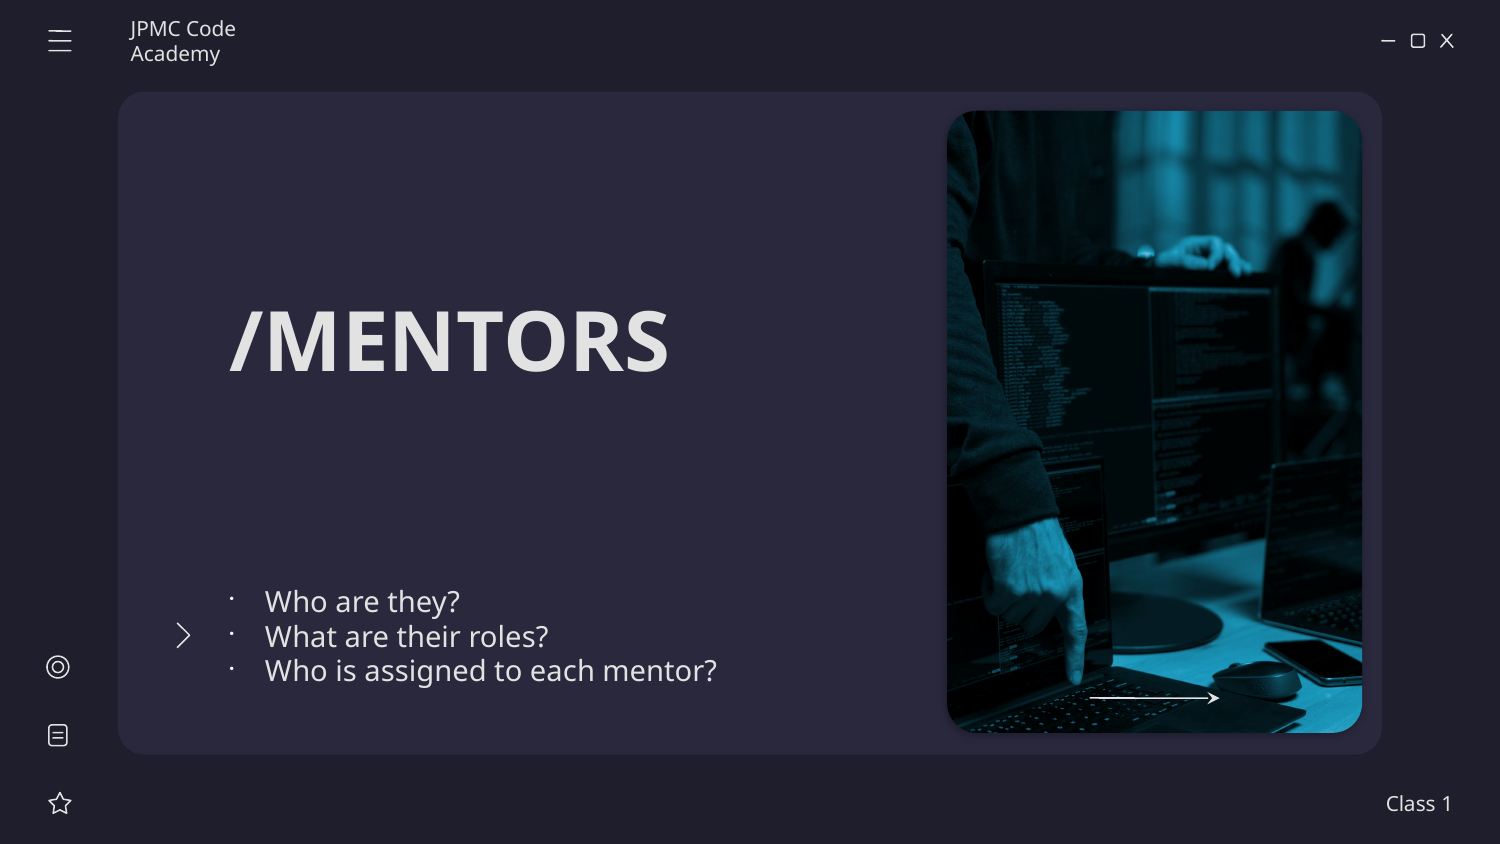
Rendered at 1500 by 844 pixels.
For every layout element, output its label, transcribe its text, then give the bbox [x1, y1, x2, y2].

title /MENTORS [214, 126, 806, 550]
subtitle Who are they? What are their roles? Who is assigned to each mentor? [214, 550, 806, 721]
text_box [947, 110, 1363, 733]
subtitle Class 1 [1278, 780, 1453, 826]
subtitle JPMC Code Academy [130, 18, 306, 64]
